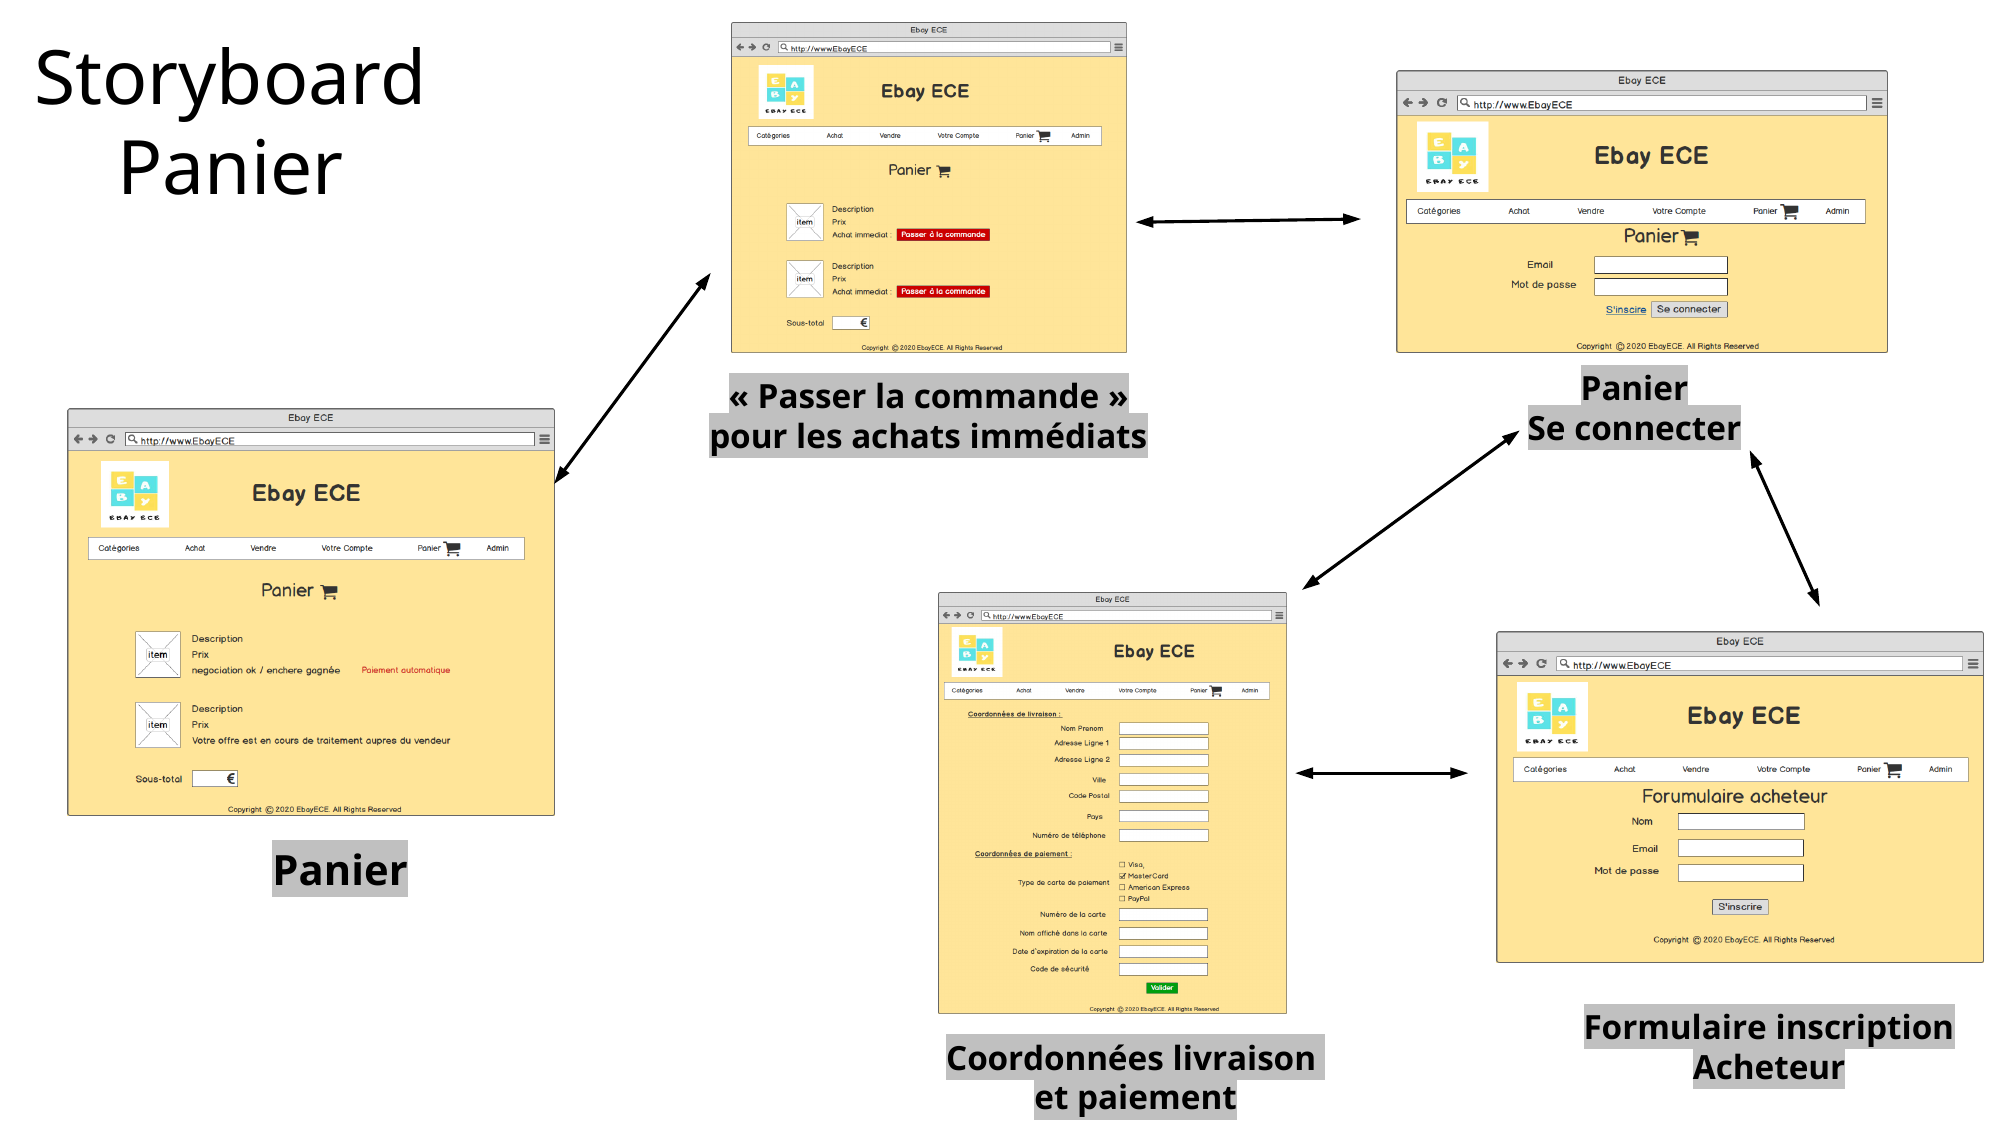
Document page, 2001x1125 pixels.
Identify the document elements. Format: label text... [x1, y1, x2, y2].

text_box Storyboard Panier [0, 22, 461, 220]
picture [67, 408, 555, 816]
text_box Coordonnées livraison et paiement [838, 1029, 1434, 1125]
picture [938, 593, 1287, 1014]
text_box Formulaire inscription Acheteur [1566, 998, 1972, 1095]
text_box Panier [257, 835, 521, 902]
picture [731, 22, 1127, 353]
text_box Panier Se connecter [1389, 359, 1881, 456]
picture [1496, 631, 1984, 963]
text_box « Passer la commande » pour les achats immédiats [683, 367, 1175, 464]
picture [1396, 70, 1888, 353]
